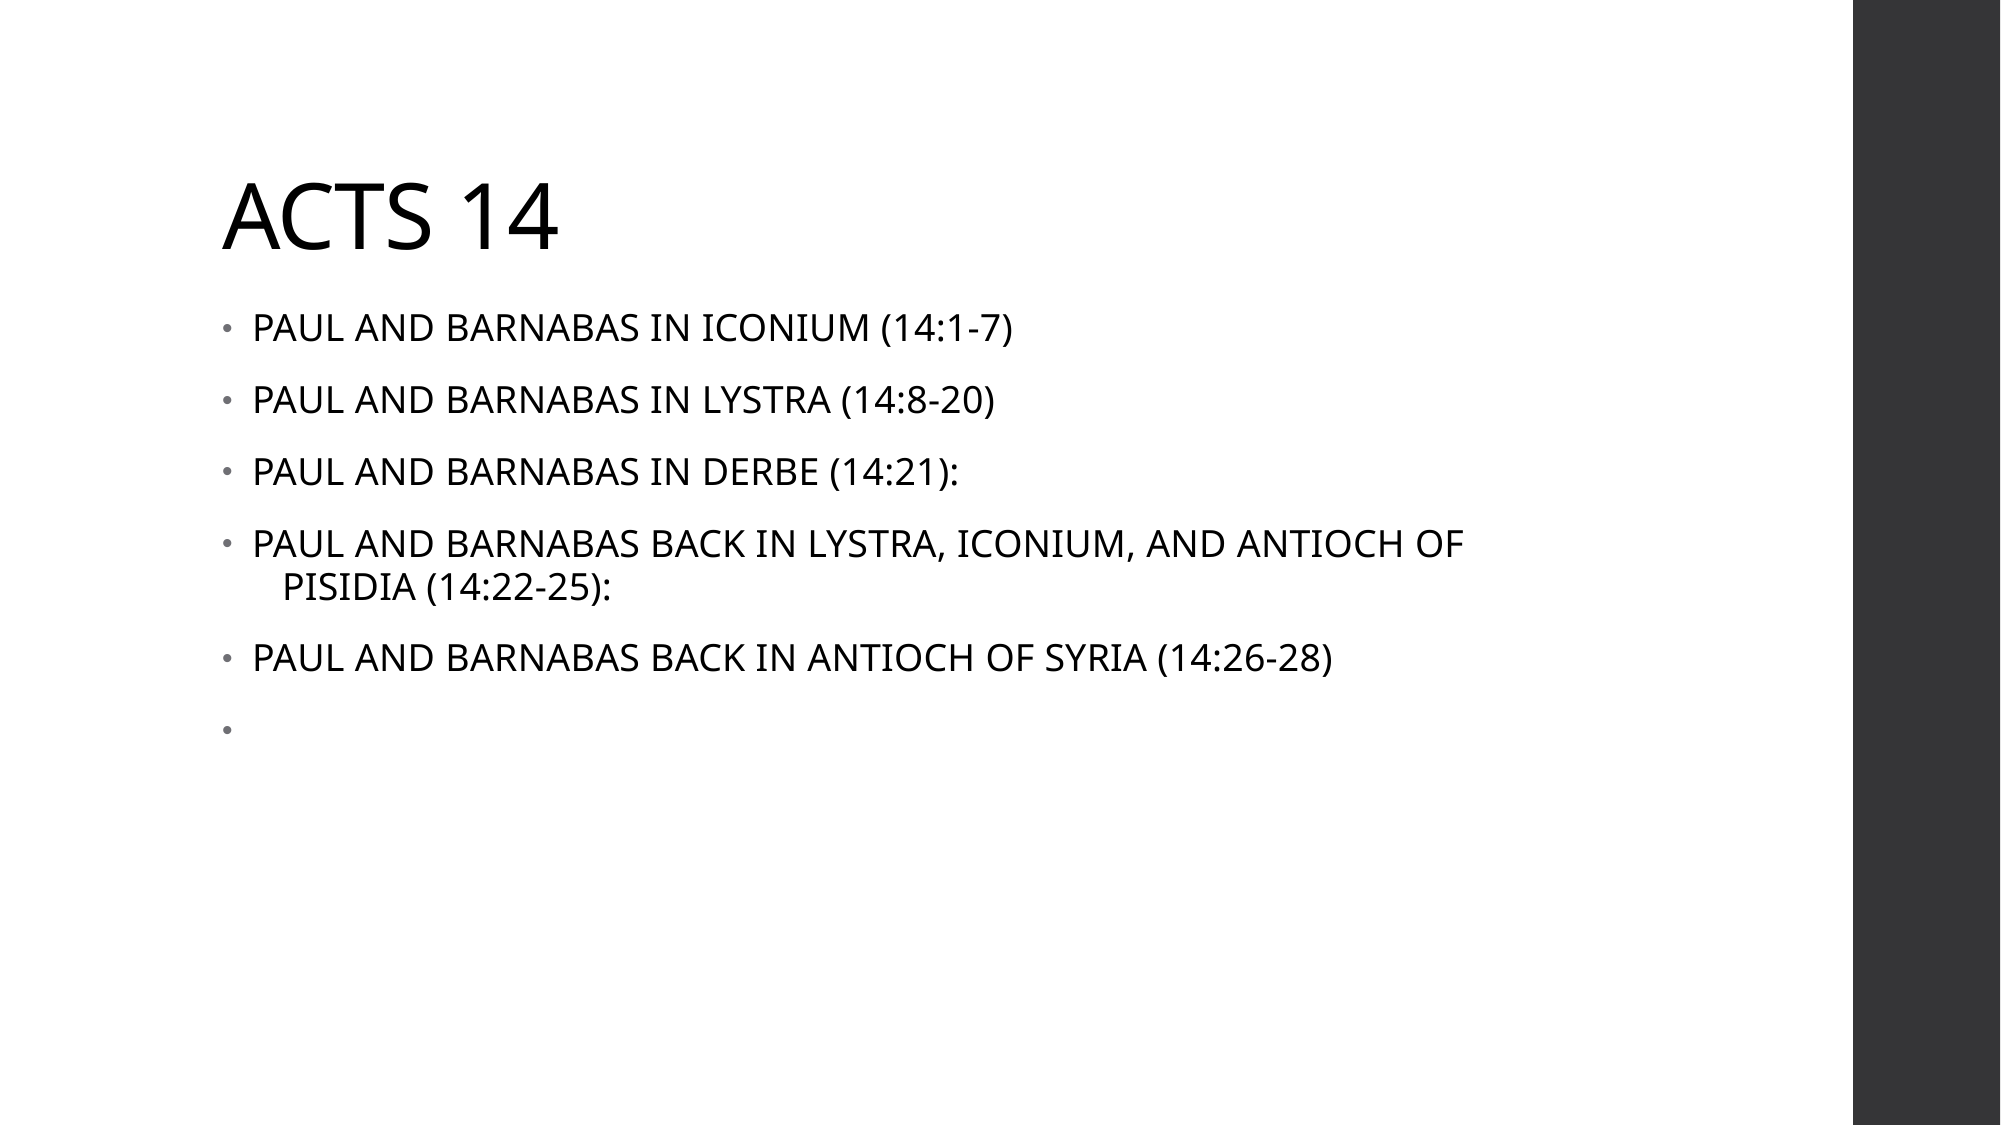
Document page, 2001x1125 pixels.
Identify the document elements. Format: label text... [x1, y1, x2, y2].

title ACTS 14 [206, 60, 1797, 278]
list PAUL AND BARNABAS IN ICONIUM (14:1-7) PAUL AND BARNABAS IN LYSTRA (14:8-20) PAUL AND BARNABAS IN DERBE (14:21): PAUL AND BARNABAS BACK IN LYSTRA, ICONIUM, AND ANTIOCH OF PISIDIA (14:22-25): PAUL AND BARNABAS BACK IN ANTIOCH OF SYRIA (14:26-28) [206, 299, 1617, 1014]
